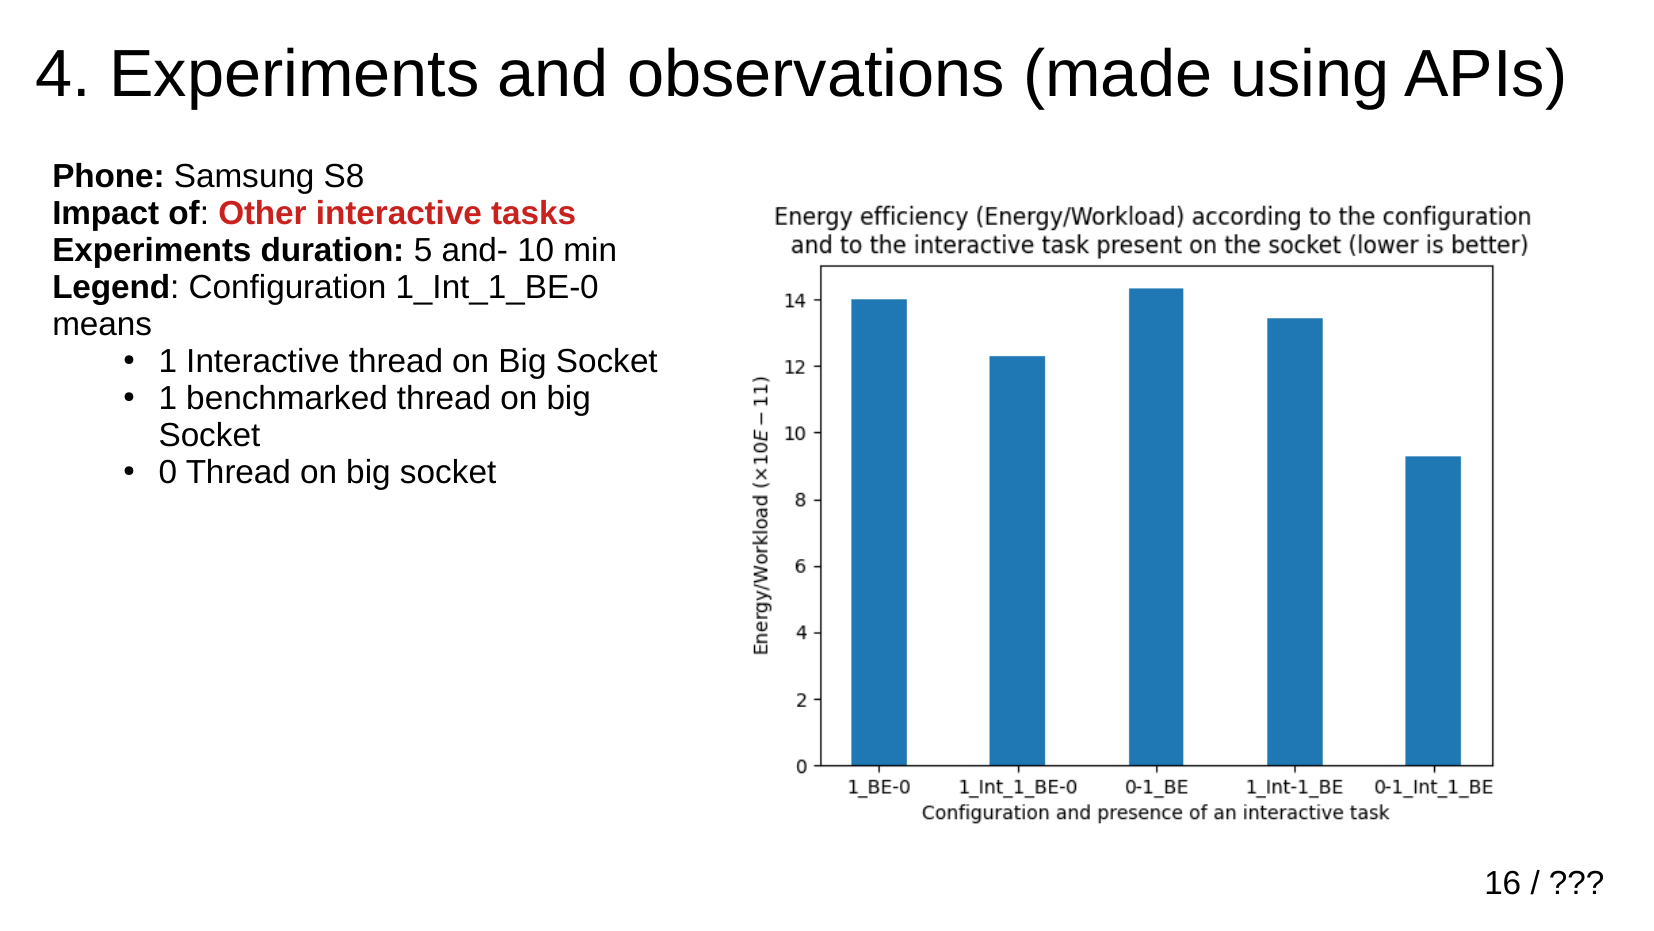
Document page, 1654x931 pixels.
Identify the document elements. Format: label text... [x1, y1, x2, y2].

title 4. Experiments and observations (made using APIs) [35, 0, 1629, 148]
picture [712, 187, 1579, 838]
text_box 16 / ??? [1469, 856, 1654, 927]
text_box Phone: Samsung S8 Impact of: Other interactive tasks Experiments duration: 5 and- 10 min Legend: Configuration 1_Int_1_BE-0 means 1 Interactive thread on Big Socket 1 benchmarked thread on big Socket 0 Thread on big socket [37, 150, 676, 536]
